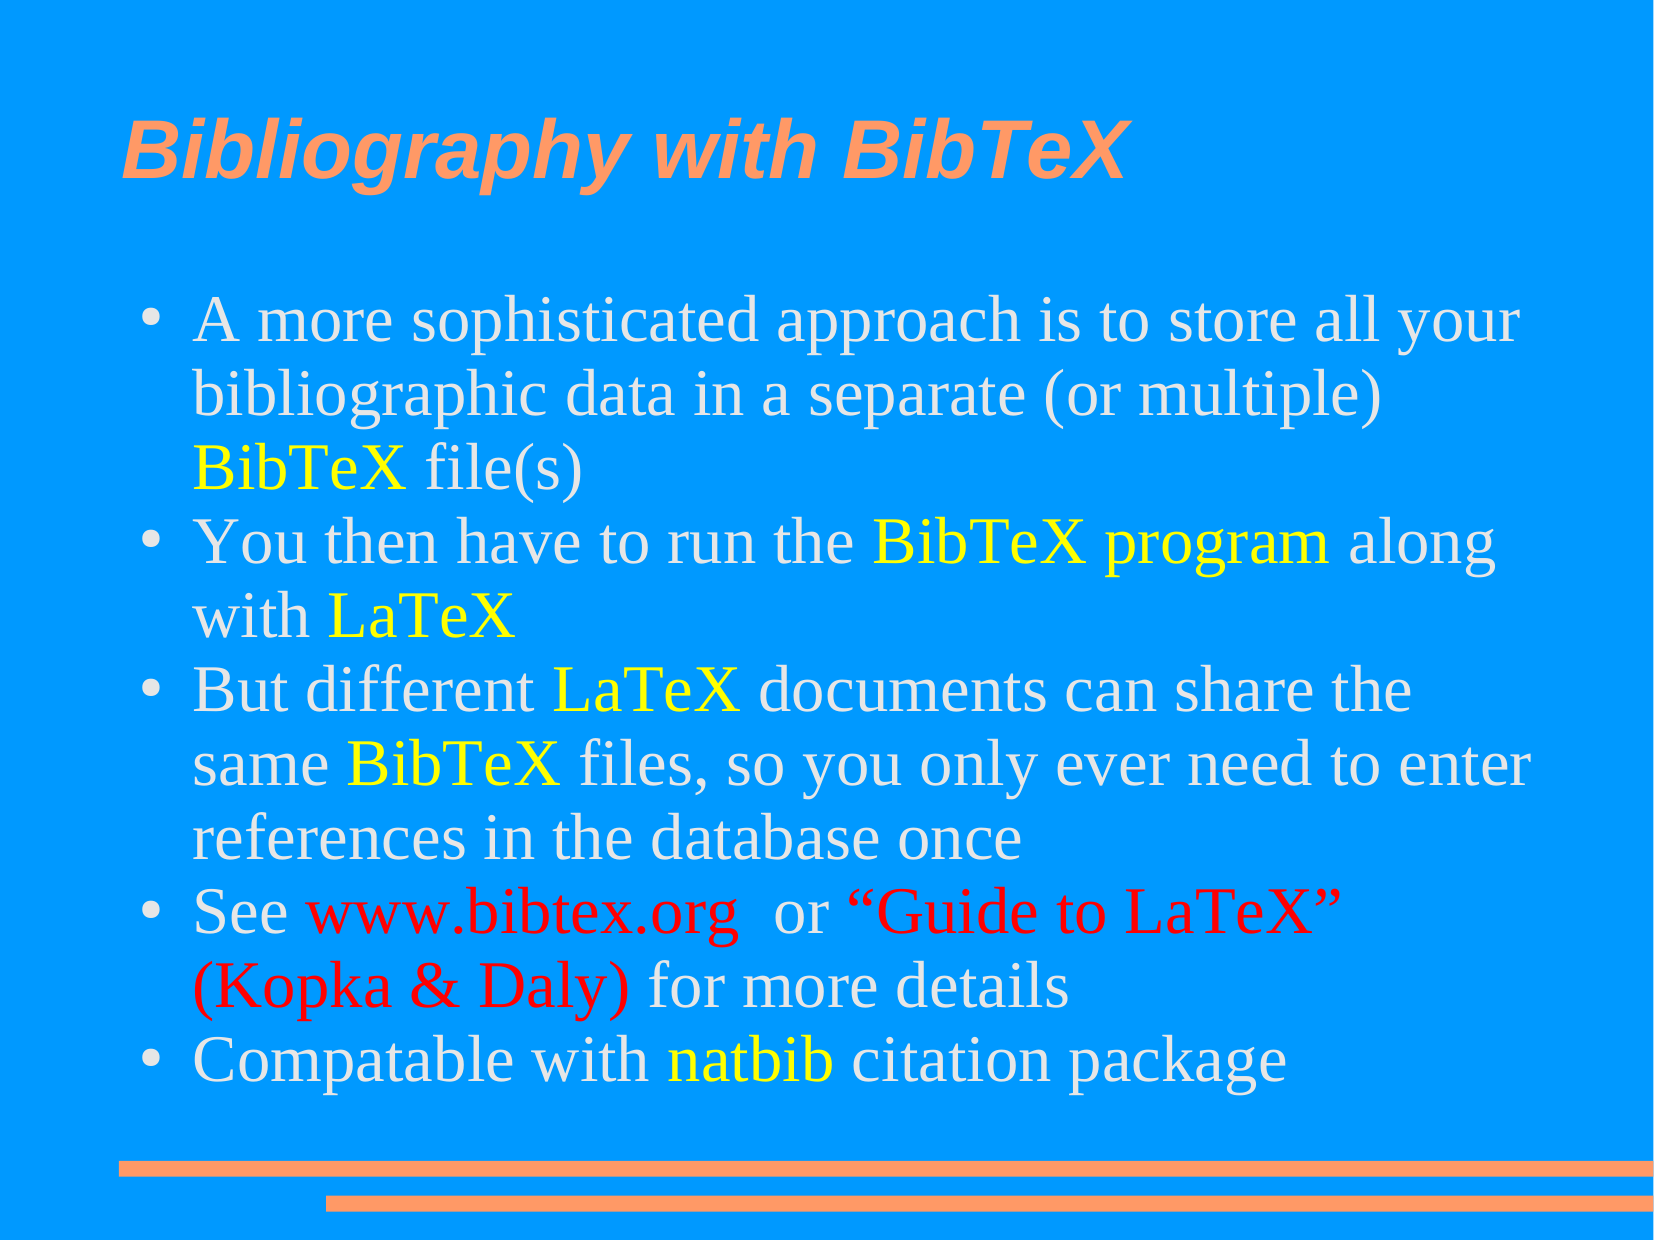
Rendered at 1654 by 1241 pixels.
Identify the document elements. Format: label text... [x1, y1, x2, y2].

title Bibliography with BibTeX [121, 46, 1534, 254]
list A more sophisticated approach is to store all your bibliographic data in a separate (or multiple) BibTeX file(s) You then have to run the BibTeX program along with LaTeX But different LaTeX documents can share the same BibTeX files, so you only ever need to enter references in the database once See www.bibtex.org or “Guide to LaTeX” (Kopka & Daly) for more details Compatable with natbib citation package [121, 281, 1561, 1097]
